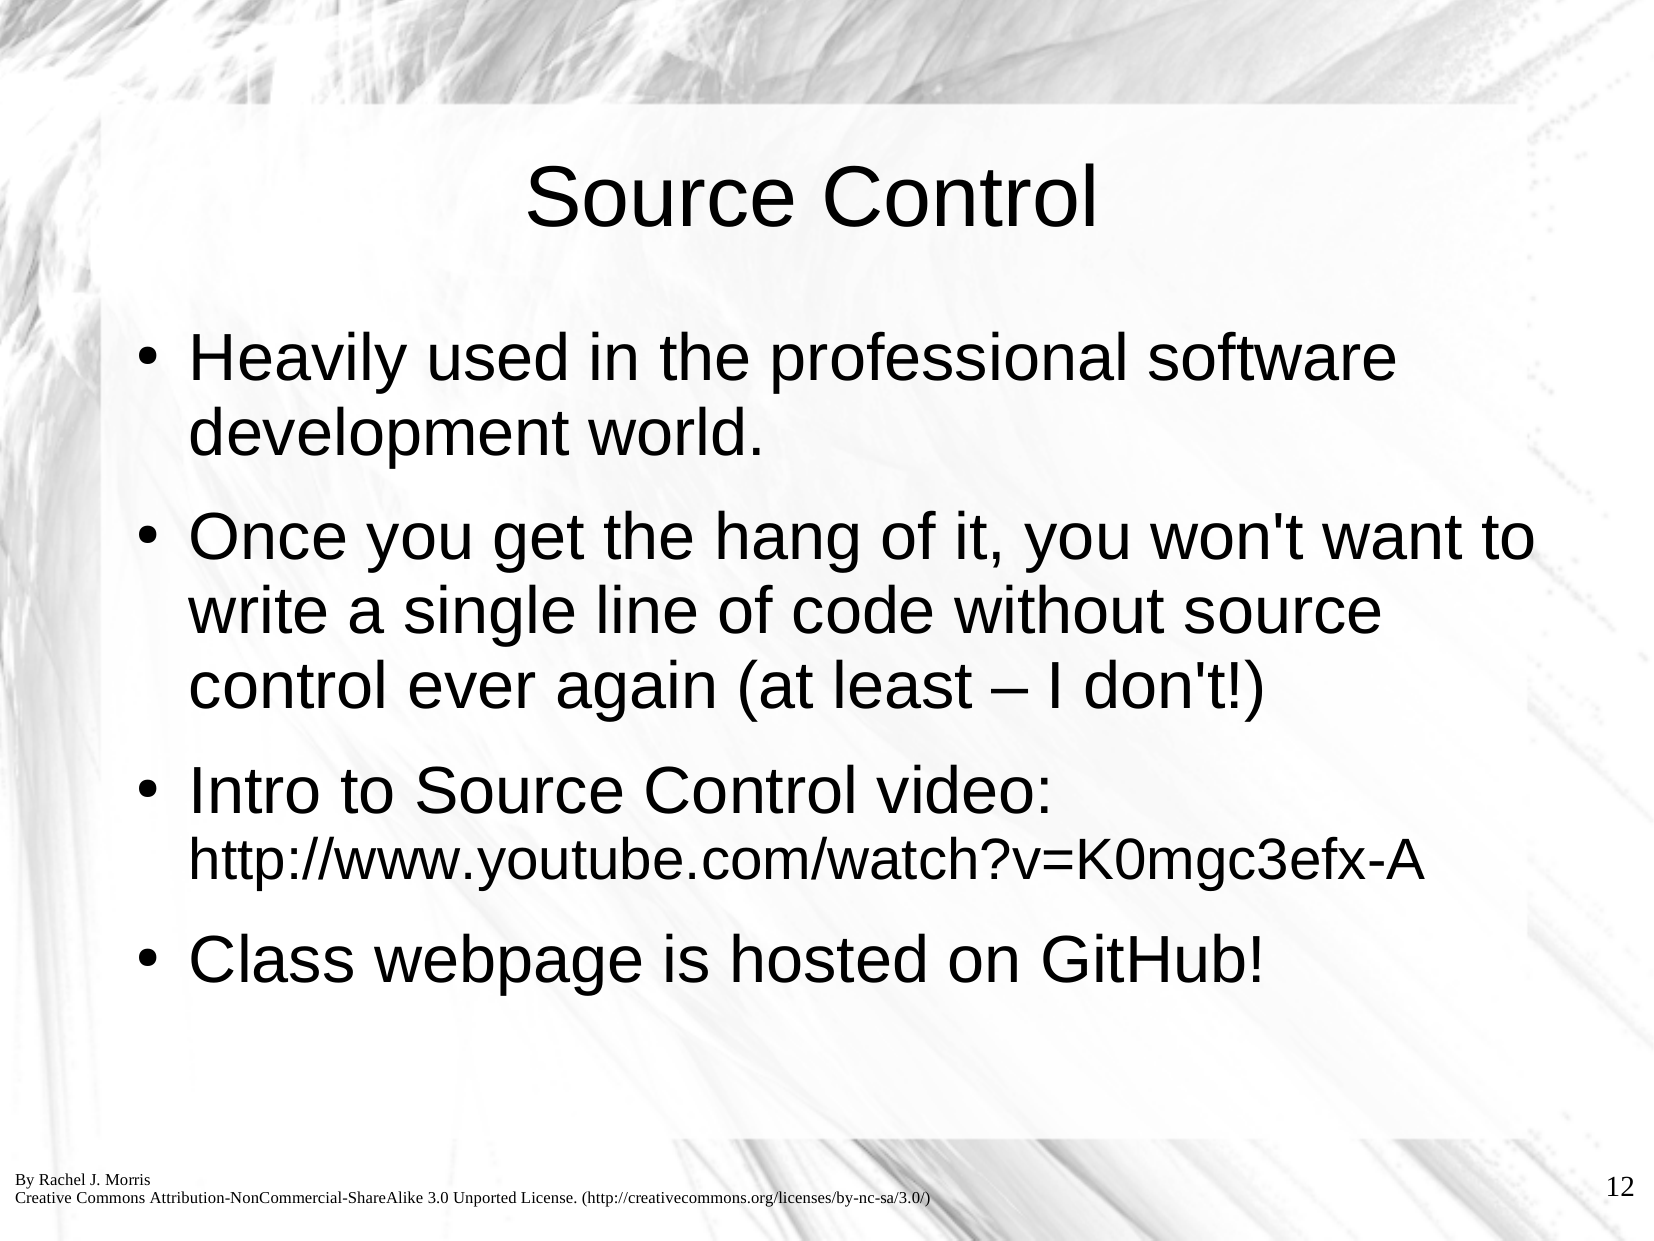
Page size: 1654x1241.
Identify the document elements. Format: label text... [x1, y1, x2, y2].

title Source Control [118, 112, 1506, 281]
list Heavily used in the professional software development world. Once you get the hang of it, you won't want to write a single line of code without source control ever again (at least – I don't!) Intro to Source Control video: http://www.youtube.com/watch?v=K0mgc3efx-A Class webpage is hosted on GitHub! [118, 319, 1571, 1040]
picture [0, 0, 1654, 1241]
